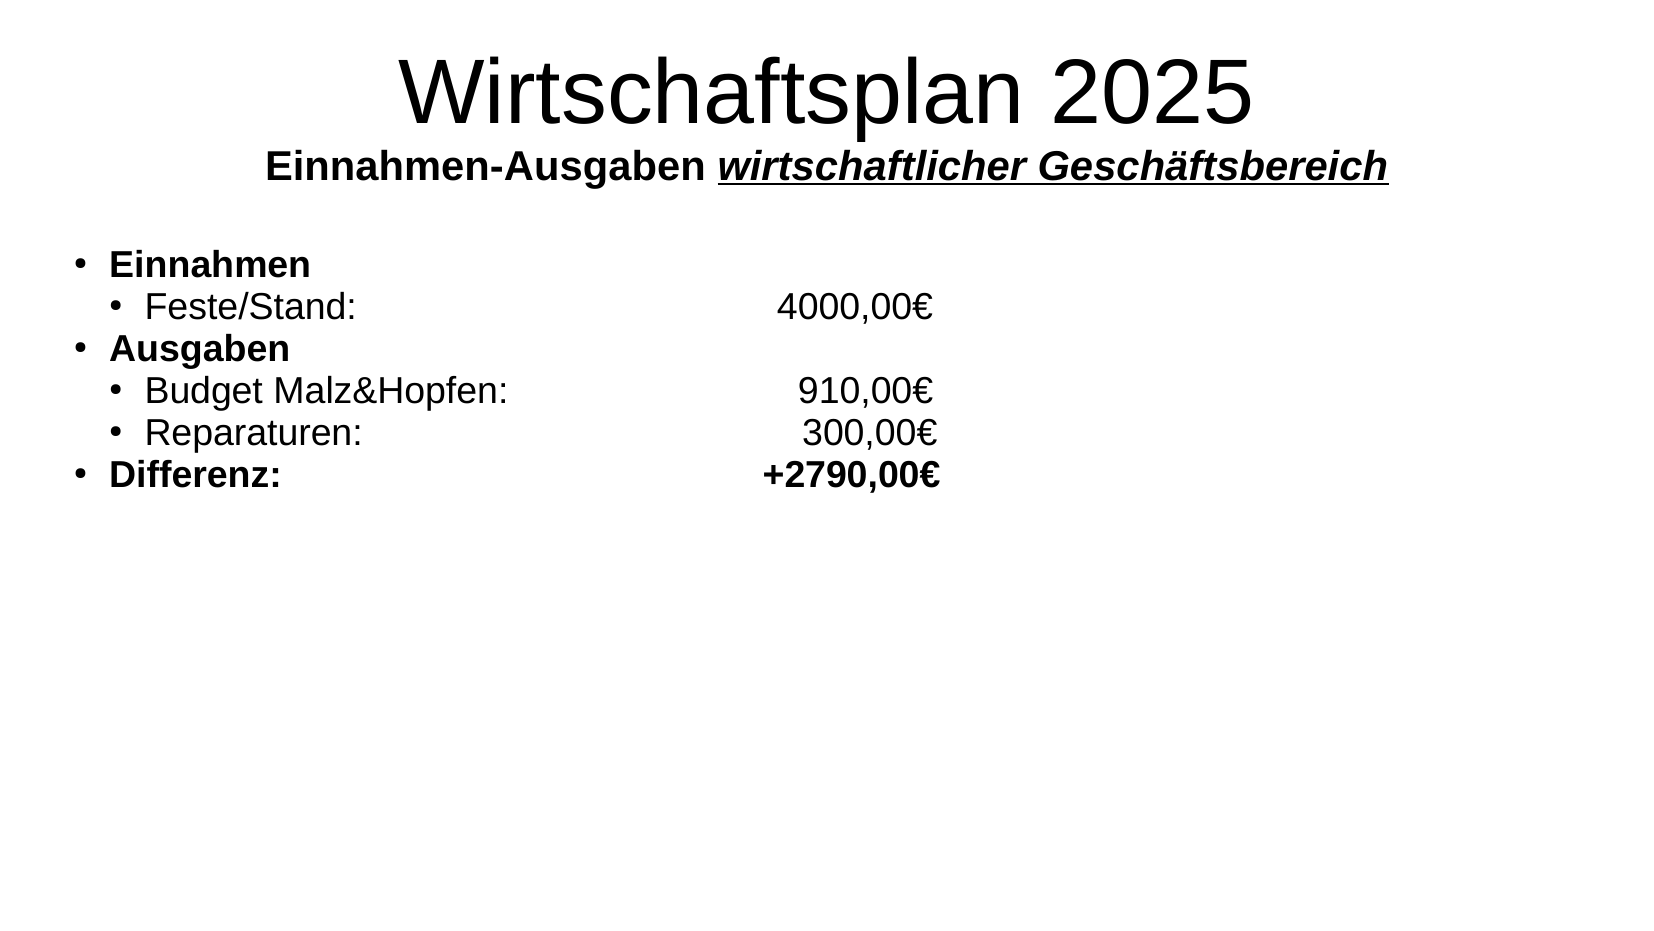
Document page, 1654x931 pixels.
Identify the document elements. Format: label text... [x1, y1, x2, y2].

text_box Einnahmen Feste/Stand: 4000,00€ Ausgaben Budget Malz&Hopfen: 910,00€ Reparaturen: 300,00€ Differenz: +2790,00€ [59, 236, 1388, 857]
title Wirtschaftsplan 2025 Einnahmen-Ausgaben wirtschaftlicher Geschäftsbereich [82, 37, 1571, 193]
